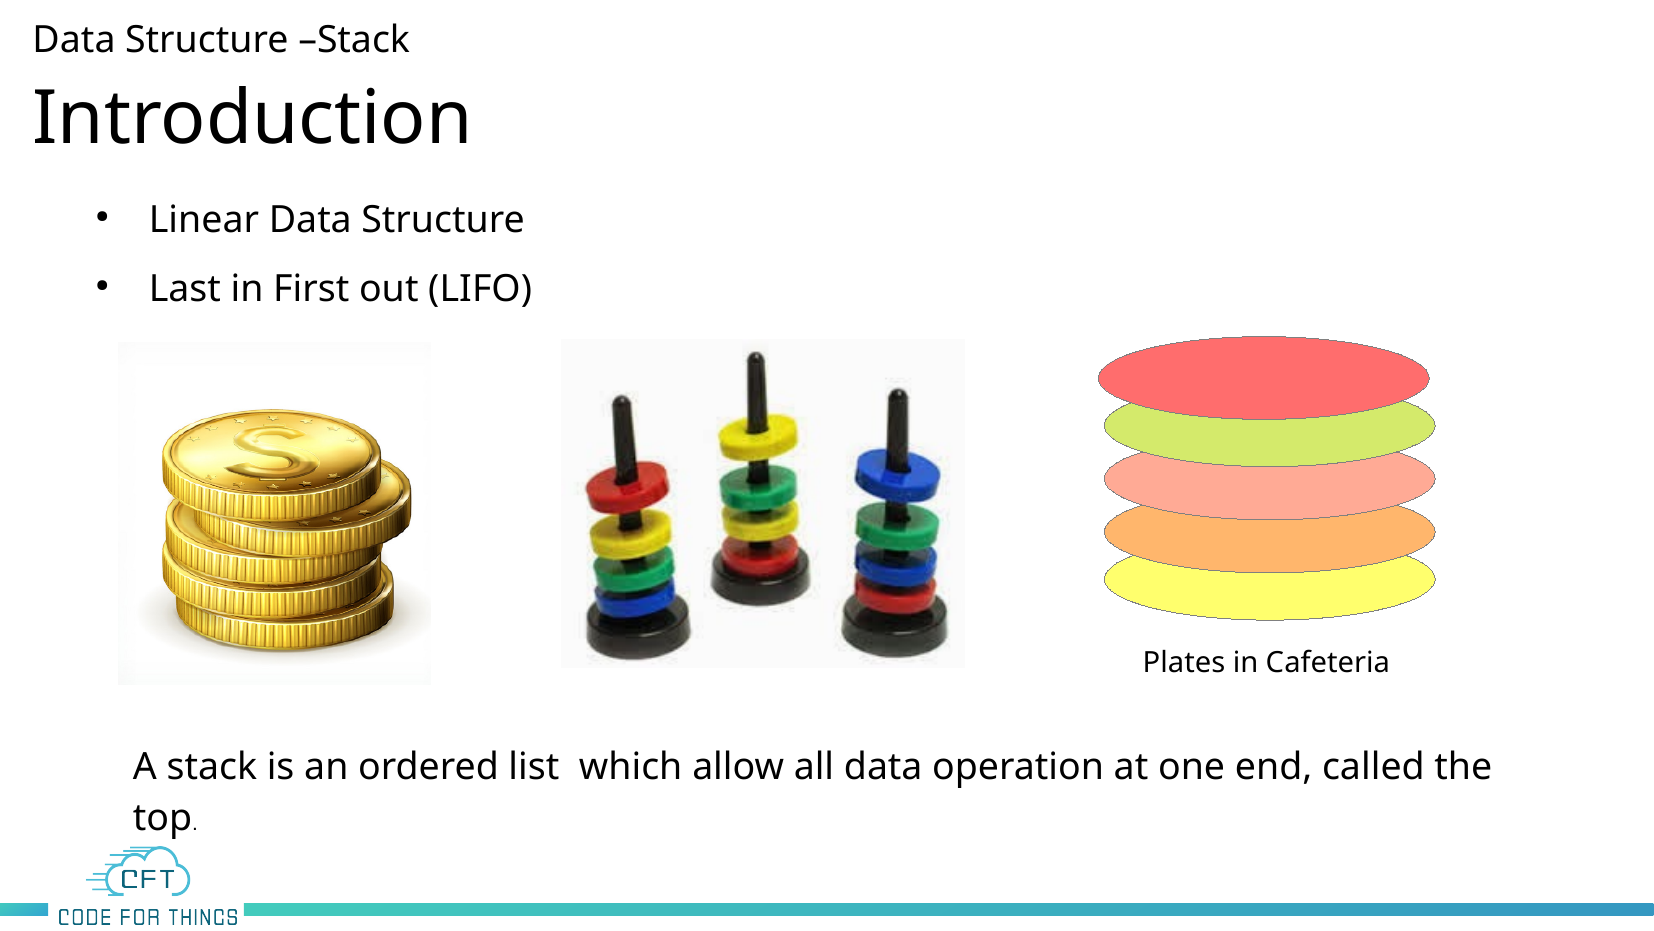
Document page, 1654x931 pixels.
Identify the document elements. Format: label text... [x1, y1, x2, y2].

text_box [1098, 336, 1436, 621]
picture [59, 846, 237, 925]
picture [561, 339, 965, 668]
title Data Structure –Stack Introduction [32, 12, 1184, 166]
text_box A stack is an ordered list which allow all data operation at one end, called the top. [118, 732, 1571, 883]
text_box Linear Data Structure [63, 185, 679, 254]
picture [118, 342, 431, 686]
text_box Last in First out (LIFO) [63, 254, 679, 325]
text_box Plates in Cafeteria [1057, 634, 1447, 718]
